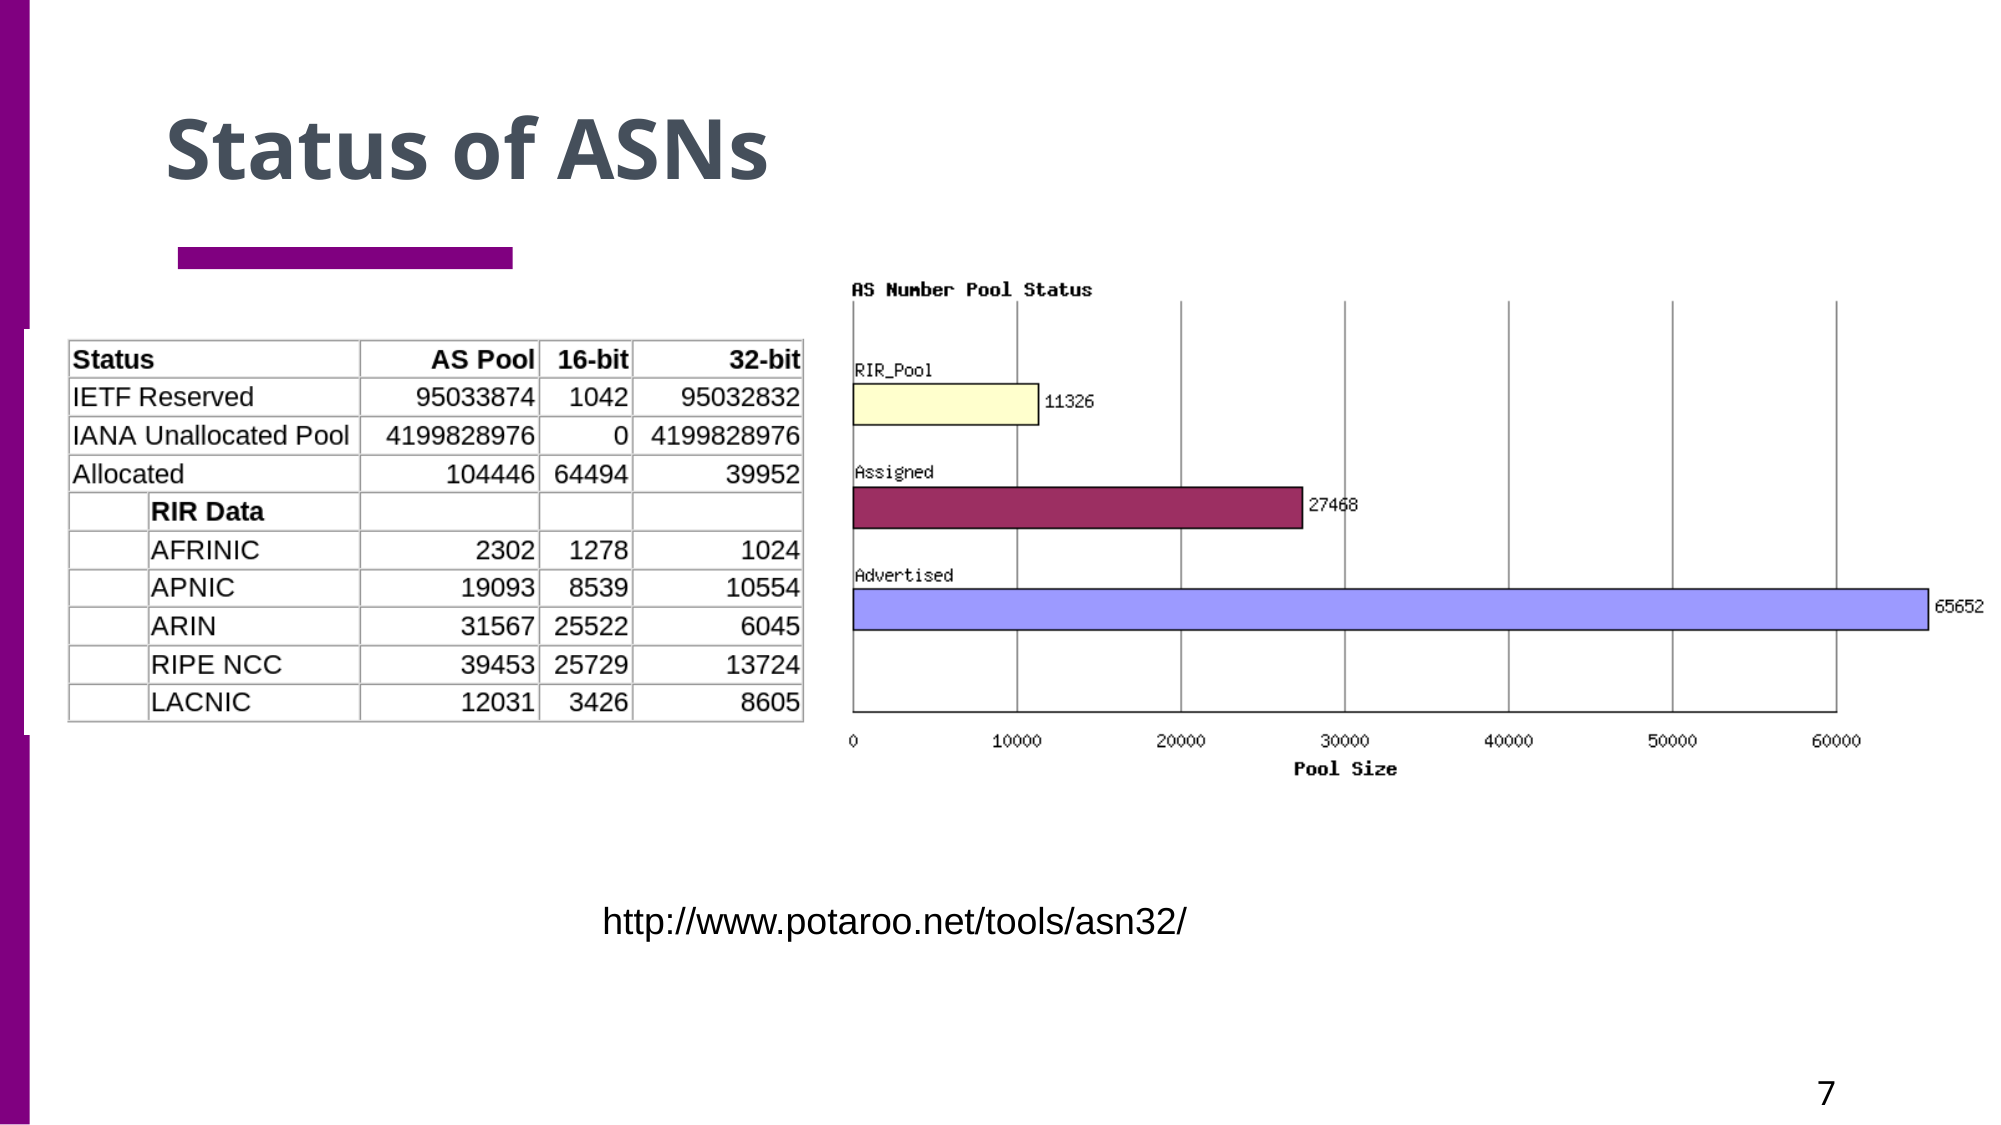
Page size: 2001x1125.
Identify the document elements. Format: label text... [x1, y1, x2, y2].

text_box http://www.potaroo.net/tools/asn32/ [587, 893, 1203, 951]
picture [24, 239, 2000, 811]
text_box Status of ASNs [151, 0, 1849, 212]
